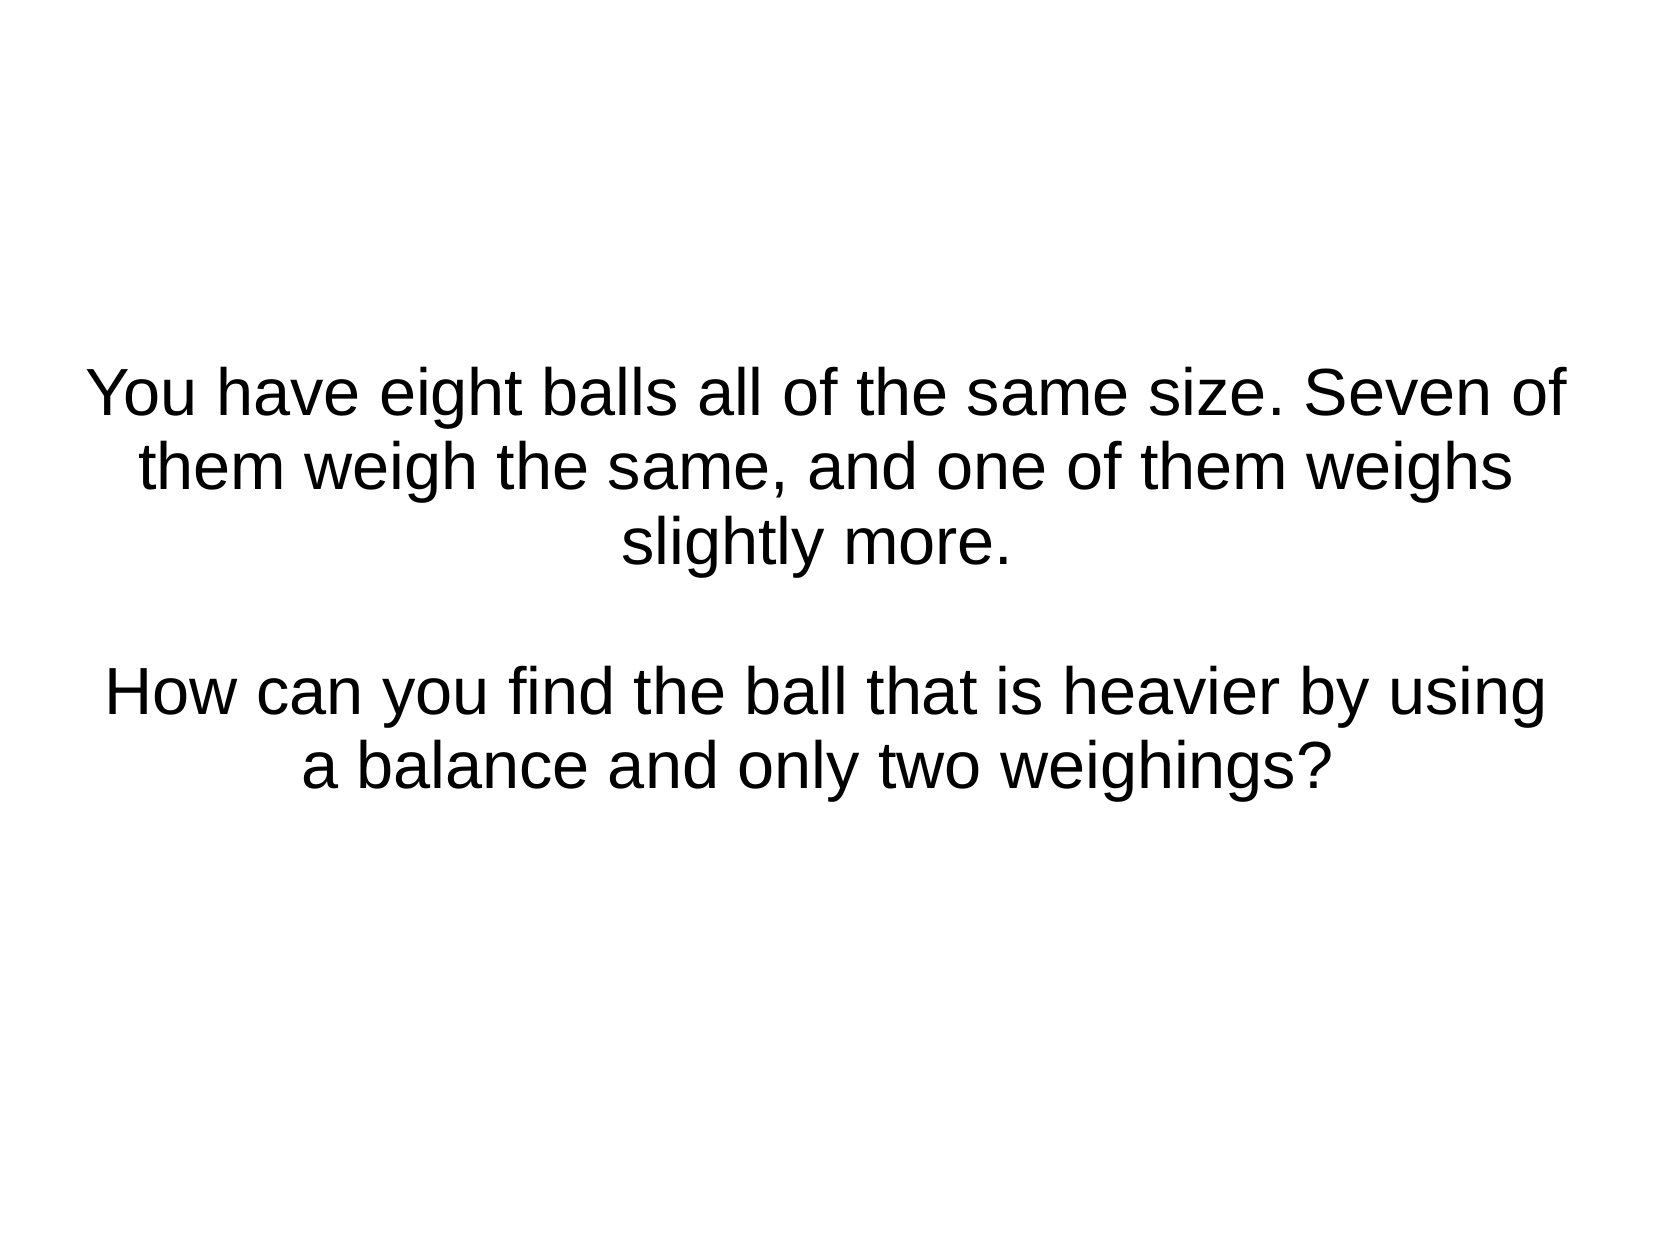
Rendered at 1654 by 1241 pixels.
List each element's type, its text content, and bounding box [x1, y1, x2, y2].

subtitle You have eight balls all of the same size. Seven of them weigh the same, and one of them weighs slightly more. How can you find the ball that is heavier by using a balance and only two weighings? [82, 56, 1571, 1102]
